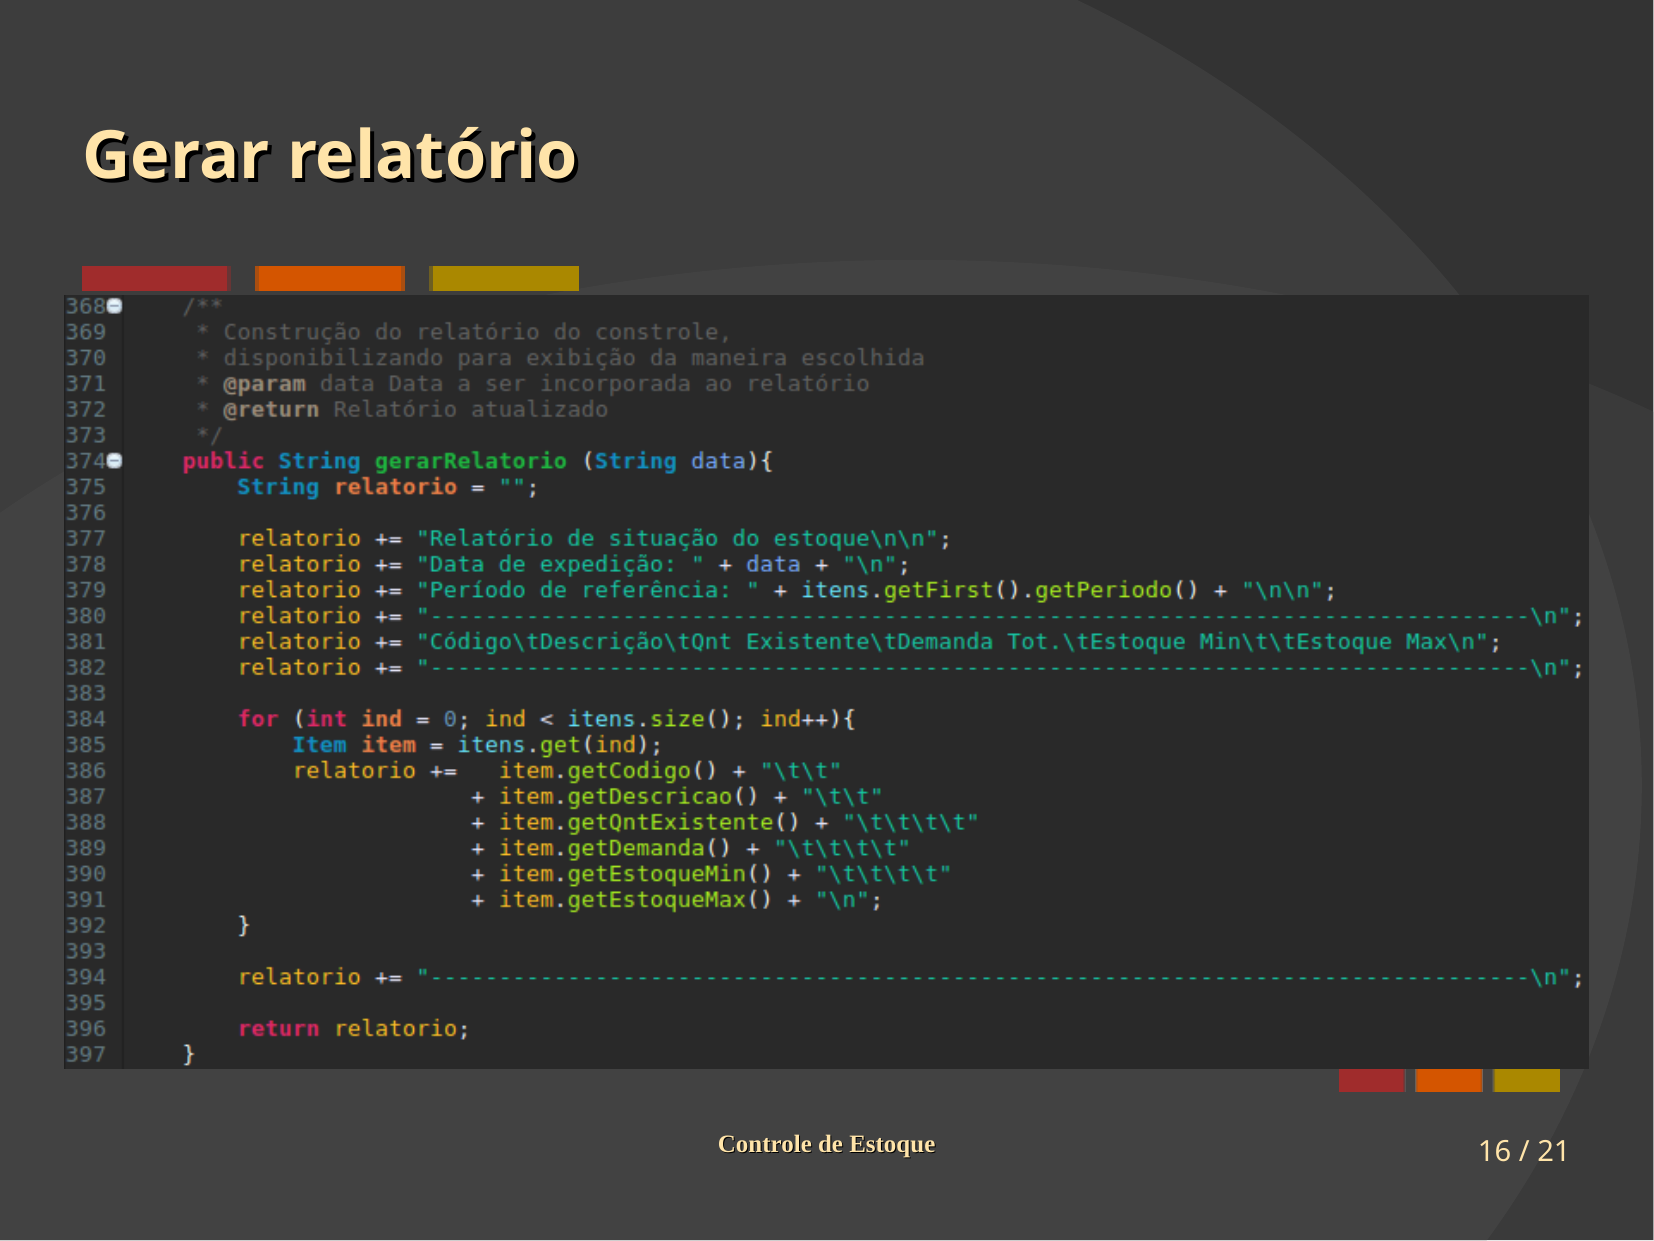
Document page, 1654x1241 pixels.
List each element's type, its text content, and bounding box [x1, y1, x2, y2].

picture [64, 295, 1589, 1092]
title Gerar relatório [82, 49, 1571, 257]
picture [82, 266, 579, 291]
